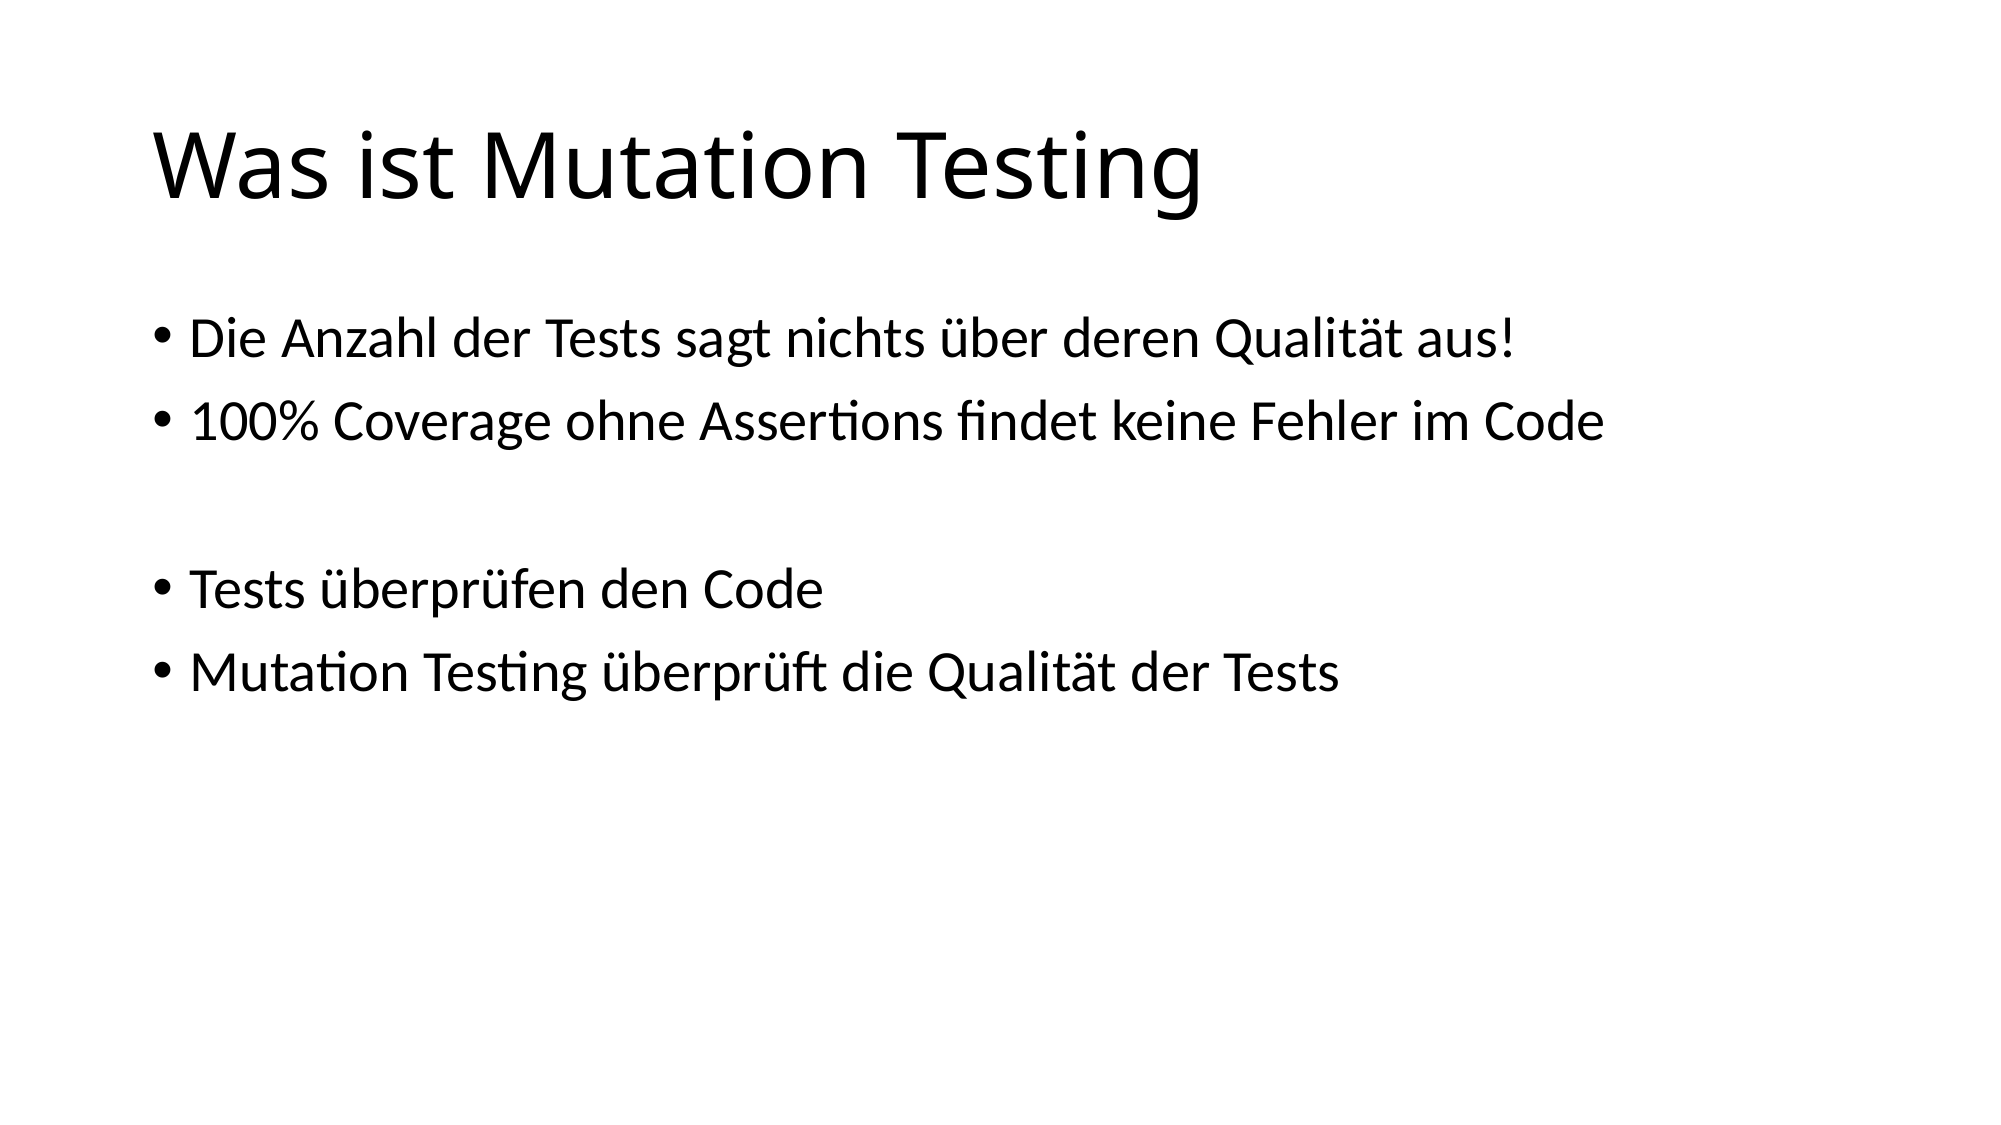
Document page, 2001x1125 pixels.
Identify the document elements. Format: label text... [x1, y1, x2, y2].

list Die Anzahl der Tests sagt nichts über deren Qualität aus! 100% Coverage ohne Assertions findet keine Fehler im Code Tests überprüfen den Code Mutation Testing überprüft die Qualität der Tests [137, 299, 1863, 1014]
title Was ist Mutation Testing [137, 59, 1863, 278]
